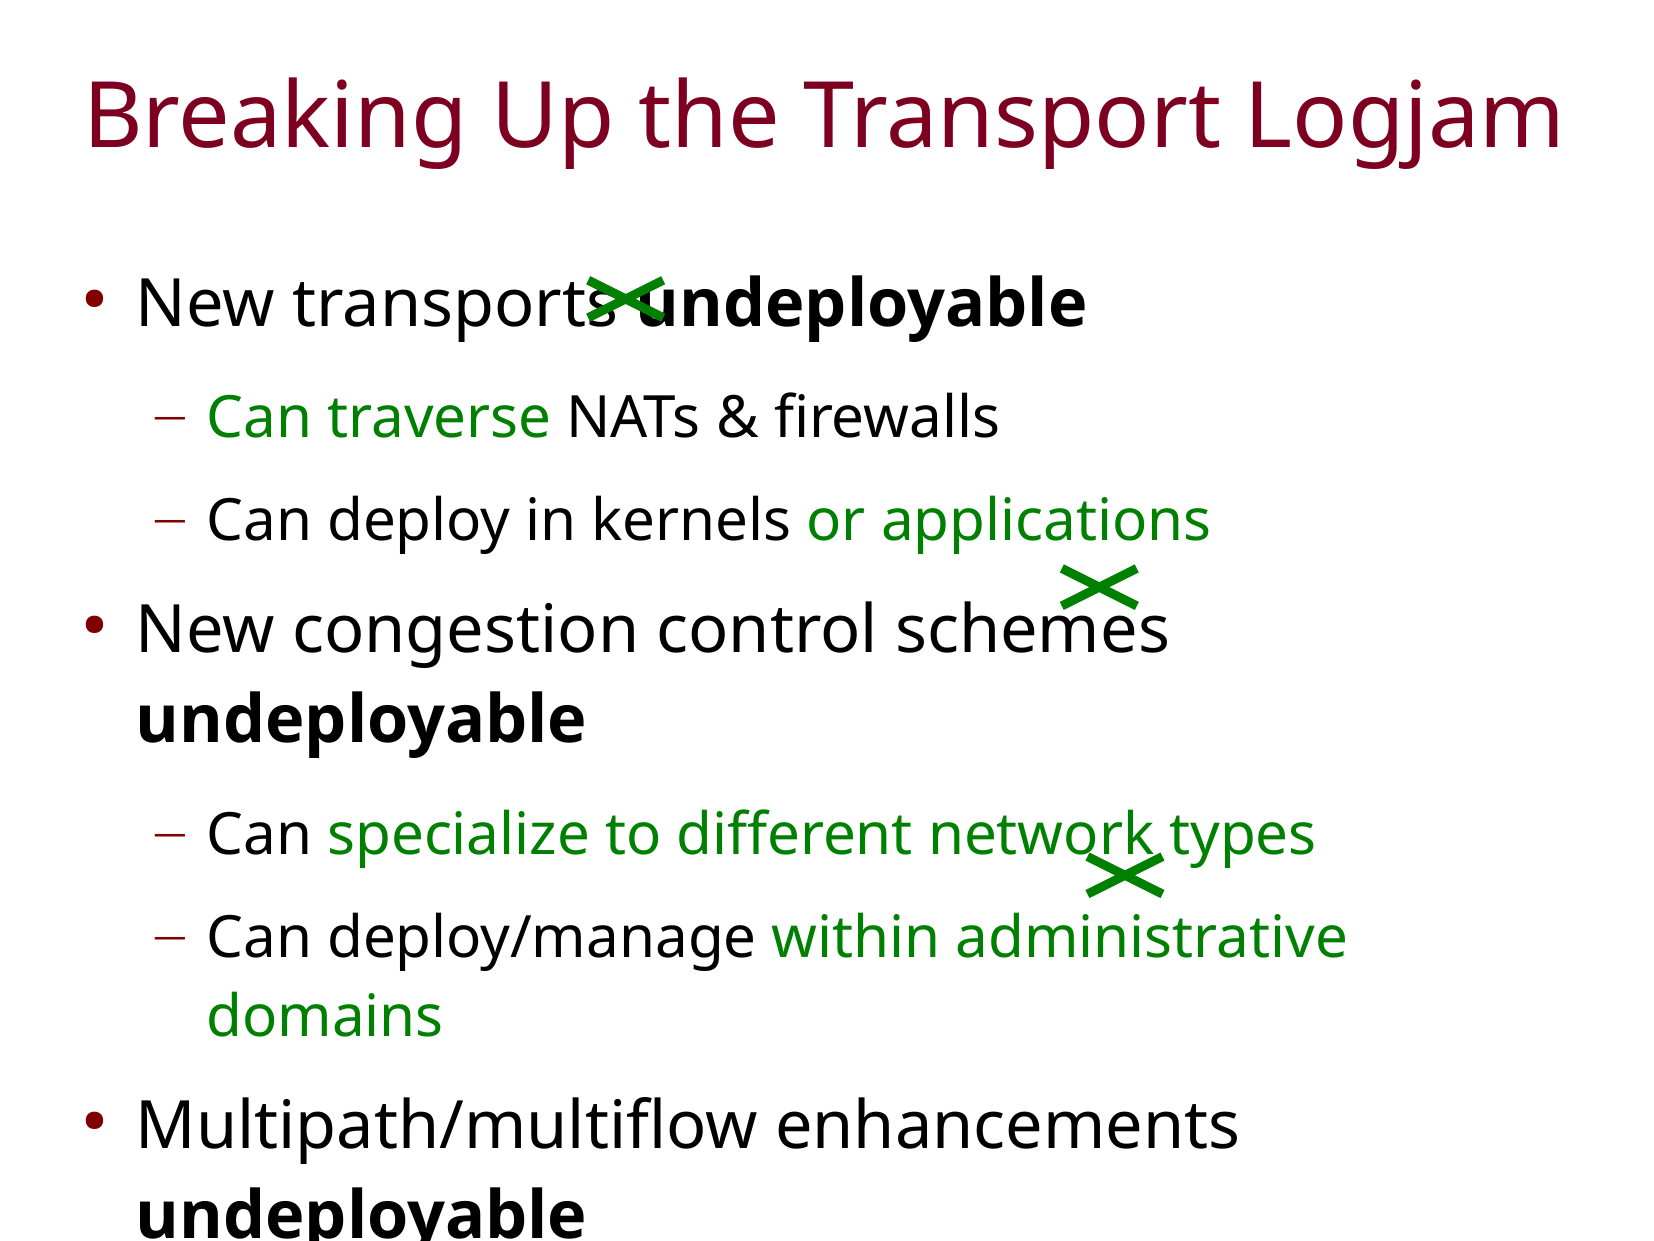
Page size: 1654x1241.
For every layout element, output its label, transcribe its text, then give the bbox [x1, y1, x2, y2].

list New transports undeployable Can traverse NATs & firewalls Can deploy in kernels or applications New congestion control schemes undeployable Can specialize to different network types Can deploy/manage within administrative domains Multipath/multiflow enhancements undeployable Can deploy/manage within administrative domains [64, 254, 1595, 1074]
title Breaking Up the Transport Logjam [0, 8, 1651, 216]
